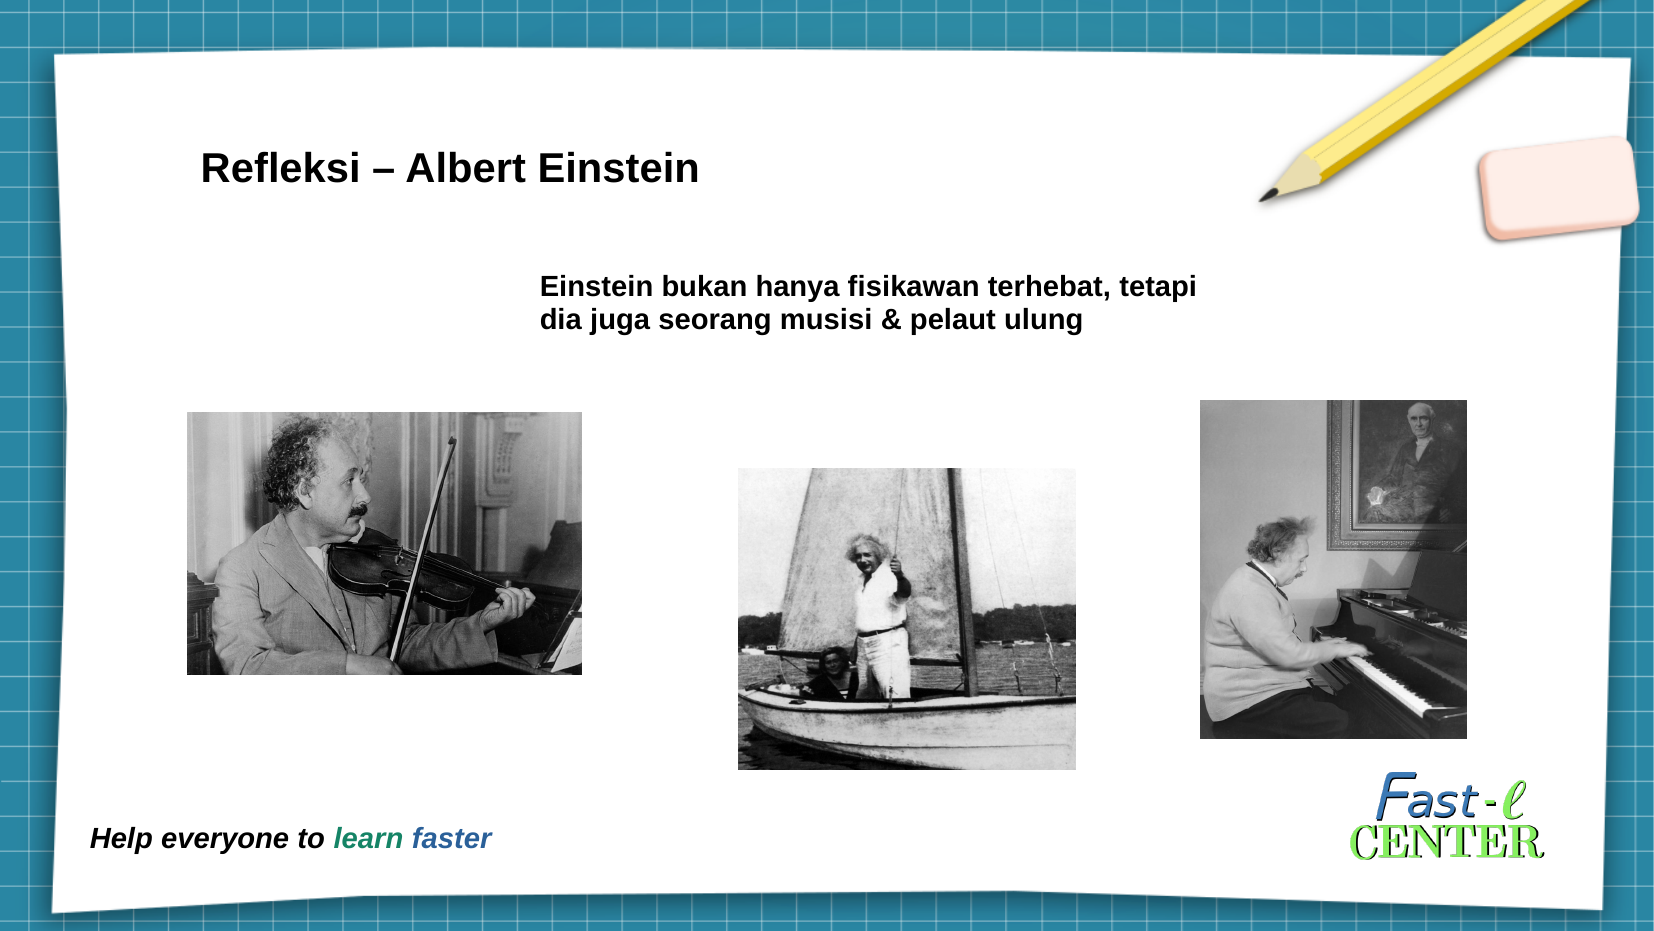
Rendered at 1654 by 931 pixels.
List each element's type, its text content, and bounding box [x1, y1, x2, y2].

text_box Einstein bukan hanya fisikawan terhebat, tetapi dia juga seorang musisi & pelaut ulung [525, 262, 1222, 343]
picture [0, 0, 1654, 931]
text_box Refleksi – Albert Einstein [185, 137, 782, 202]
text_box Help everyone to learn faster [75, 814, 507, 863]
